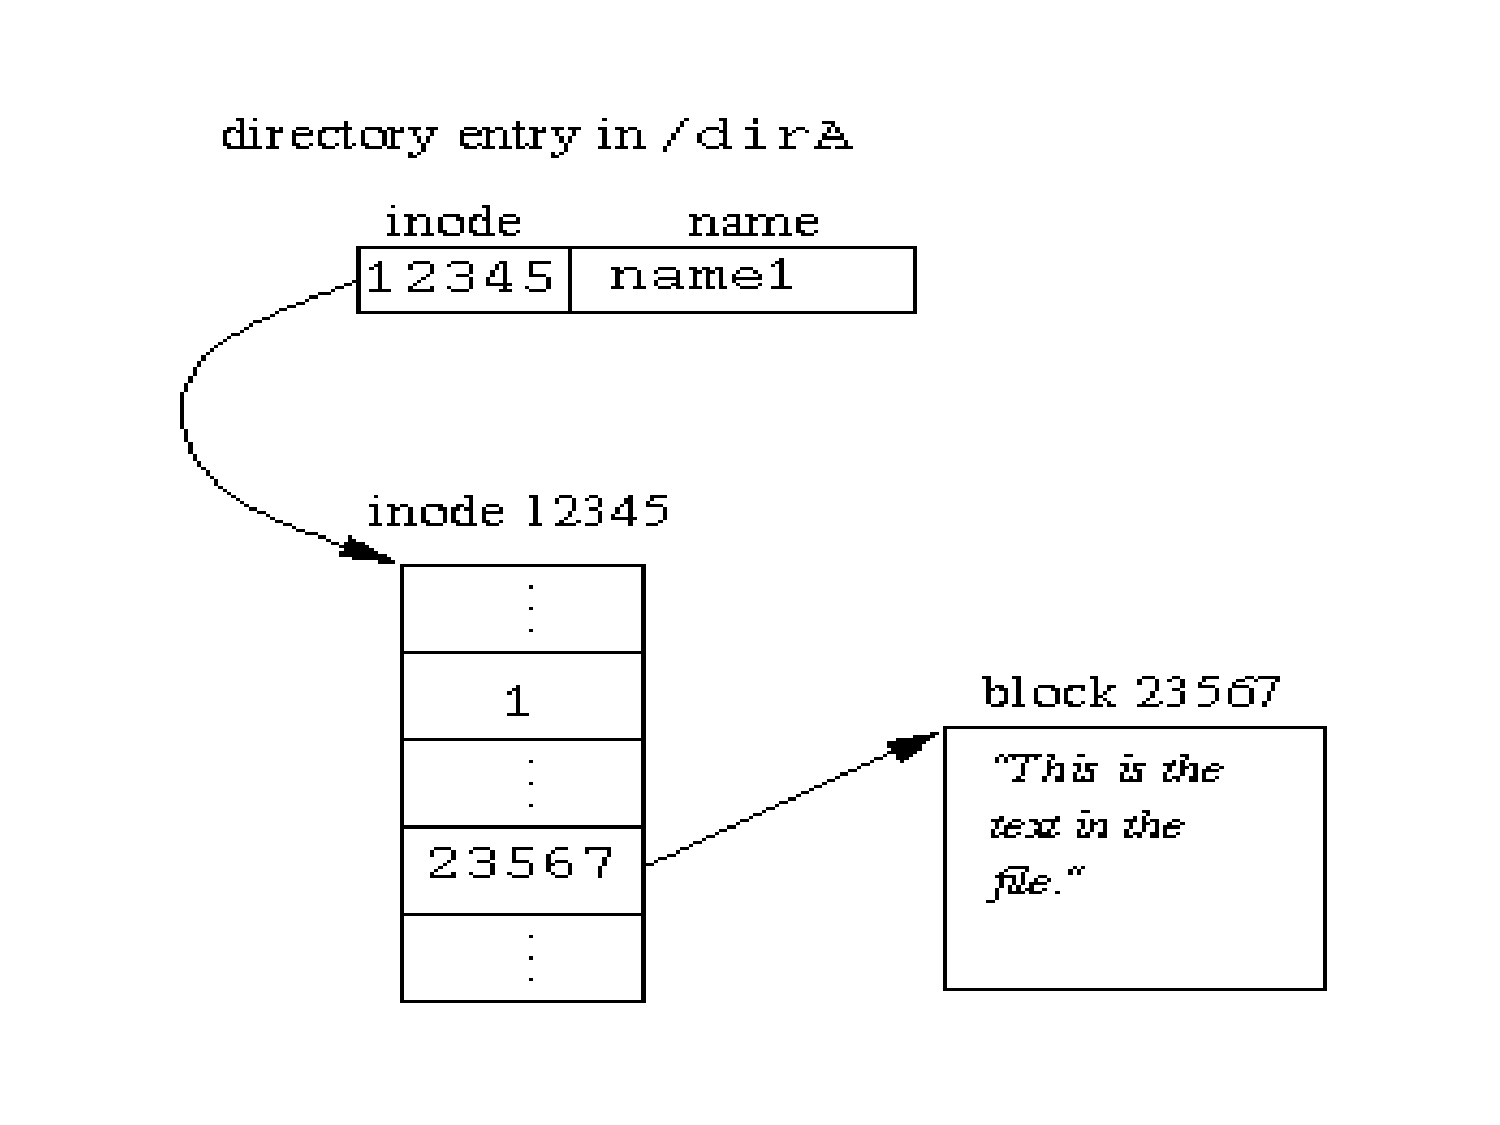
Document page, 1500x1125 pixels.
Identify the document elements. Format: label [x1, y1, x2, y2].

picture [137, 87, 1375, 1038]
